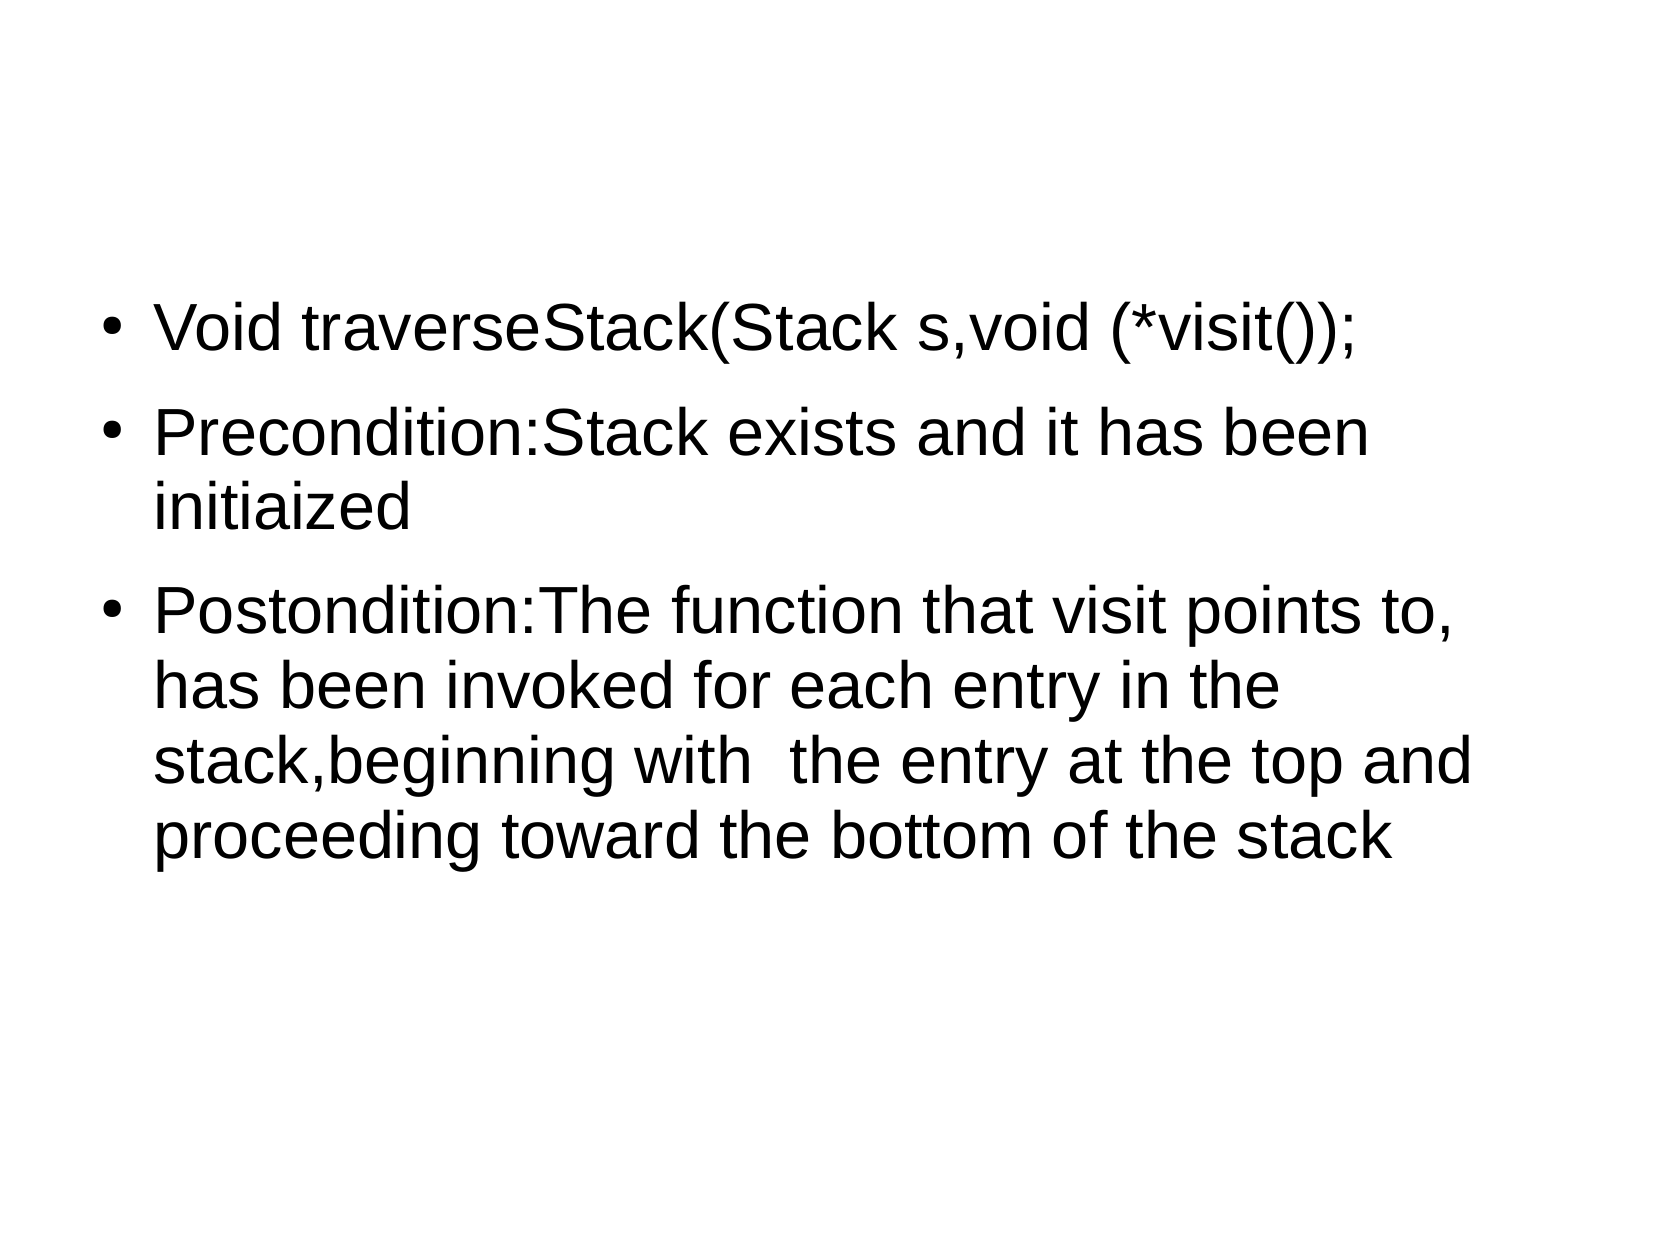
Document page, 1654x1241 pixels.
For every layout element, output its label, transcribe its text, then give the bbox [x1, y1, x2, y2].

list Void traverseStack(Stack s,void (*visit()); Precondition:Stack exists and it has been initiaized Postondition:The function that visit points to, has been invoked for each entry in the stack,beginning with the entry at the top and proceeding toward the bottom of the stack [82, 290, 1571, 1010]
